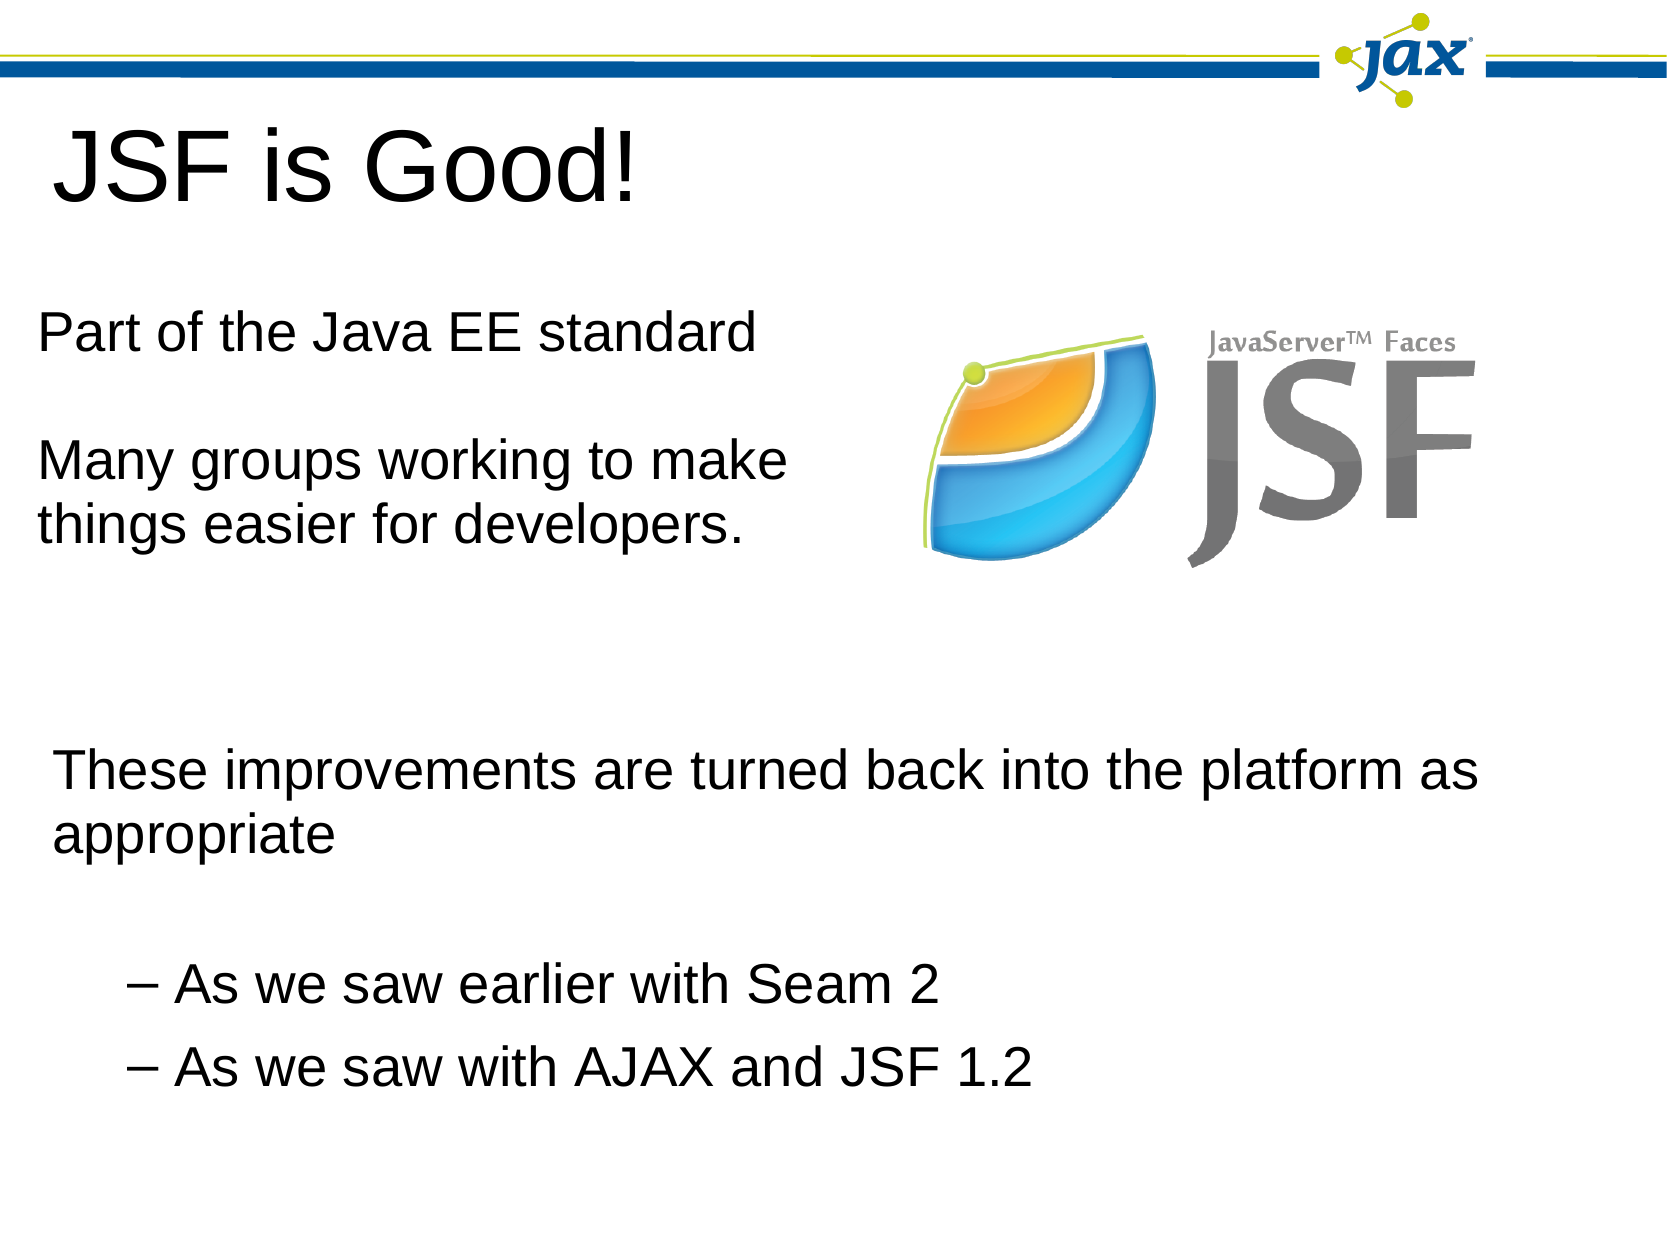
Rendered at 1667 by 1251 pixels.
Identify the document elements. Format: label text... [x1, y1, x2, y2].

list These improvements are turned back into the platform as appropriate As we saw earlier with Seam 2 As we saw with AJAX and JSF 1.2 [37, 730, 1613, 1125]
picture [738, 224, 1667, 689]
picture [1335, 13, 1473, 91]
list Part of the Java EE standard Many groups working to make things easier for developers. [37, 300, 807, 694]
title JSF is Good! [37, 91, 1651, 230]
